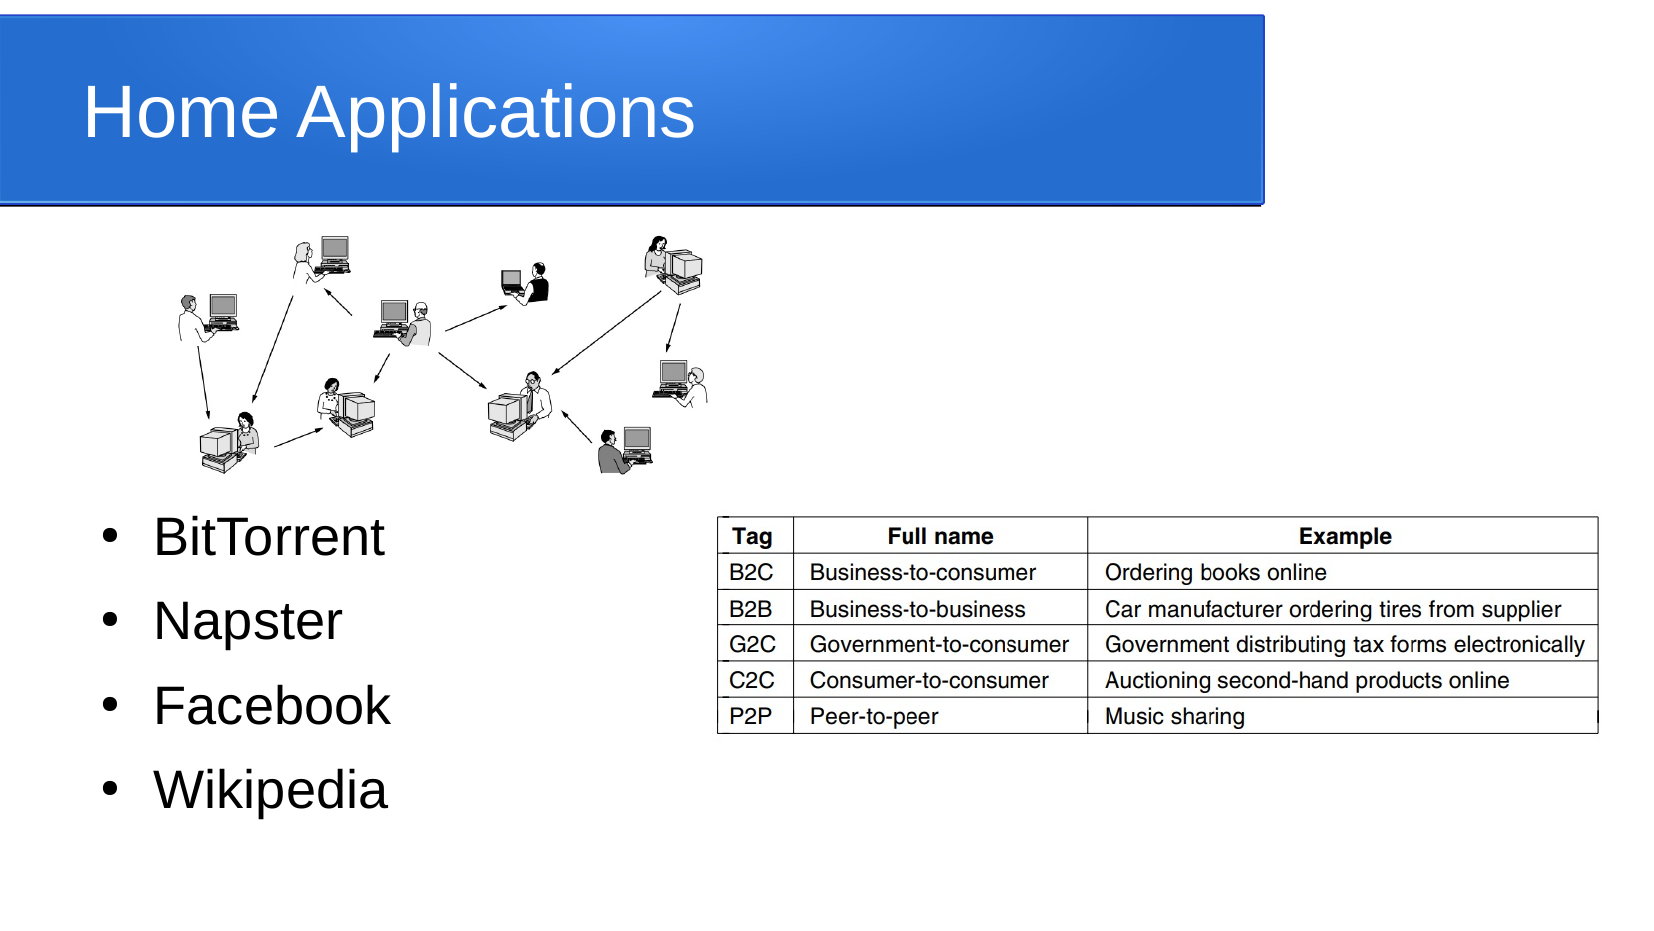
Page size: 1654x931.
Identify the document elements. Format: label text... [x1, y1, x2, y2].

picture [706, 494, 1615, 751]
picture [165, 224, 726, 482]
list BitTorrent Napster Facebook Wikipedia [82, 506, 841, 916]
title Home Applications [82, 35, 1235, 189]
